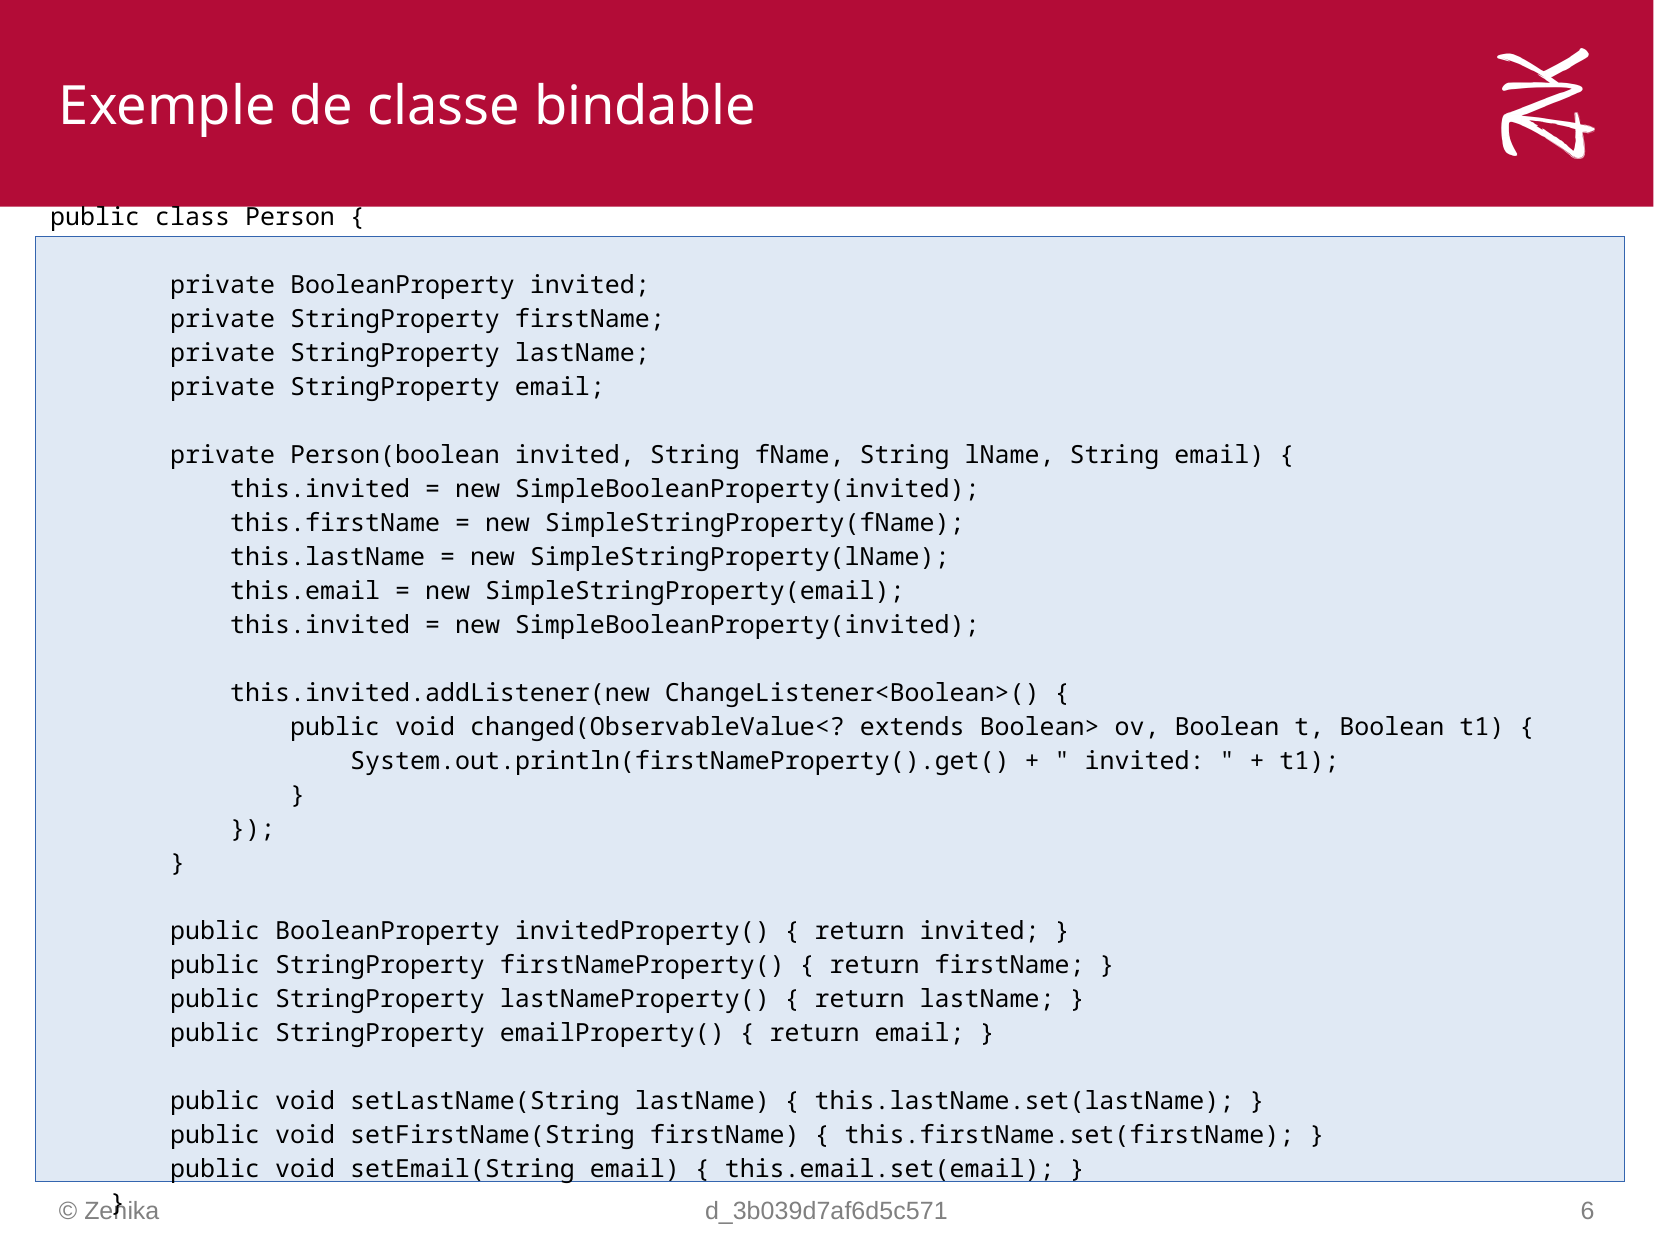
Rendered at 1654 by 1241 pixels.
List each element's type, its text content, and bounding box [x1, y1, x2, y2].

text_box public class Person { private BooleanProperty invited; private StringProperty firstName; private StringProperty lastName; private StringProperty email; private Person(boolean invited, String fName, String lName, String email) { this.invited = new SimpleBooleanProperty(invited); this.firstName = new SimpleStringProperty(fName); this.lastName = new SimpleStringProperty(lName); this.email = new SimpleStringProperty(email); this.invited = new SimpleBooleanProperty(invited); this.invited.addListener(new ChangeListener<Boolean>() { public void changed(ObservableValue<? extends Boolean> ov, Boolean t, Boolean t1) { System.out.println(firstNameProperty().get() + " invited: " + t1); } }); } public BooleanProperty invitedProperty() { return invited; } public StringProperty firstNameProperty() { return firstName; } public StringProperty lastNameProperty() { return lastName; } public StringProperty emailProperty() { return email; } public void setLastName(String lastName) { this.lastName.set(lastName); } public void setFirstName(String firstName) { this.firstName.set(firstName); } public void setEmail(String email) { this.email.set(email); } } [35, 236, 1625, 1182]
title Exemple de classe bindable [59, 29, 1595, 178]
